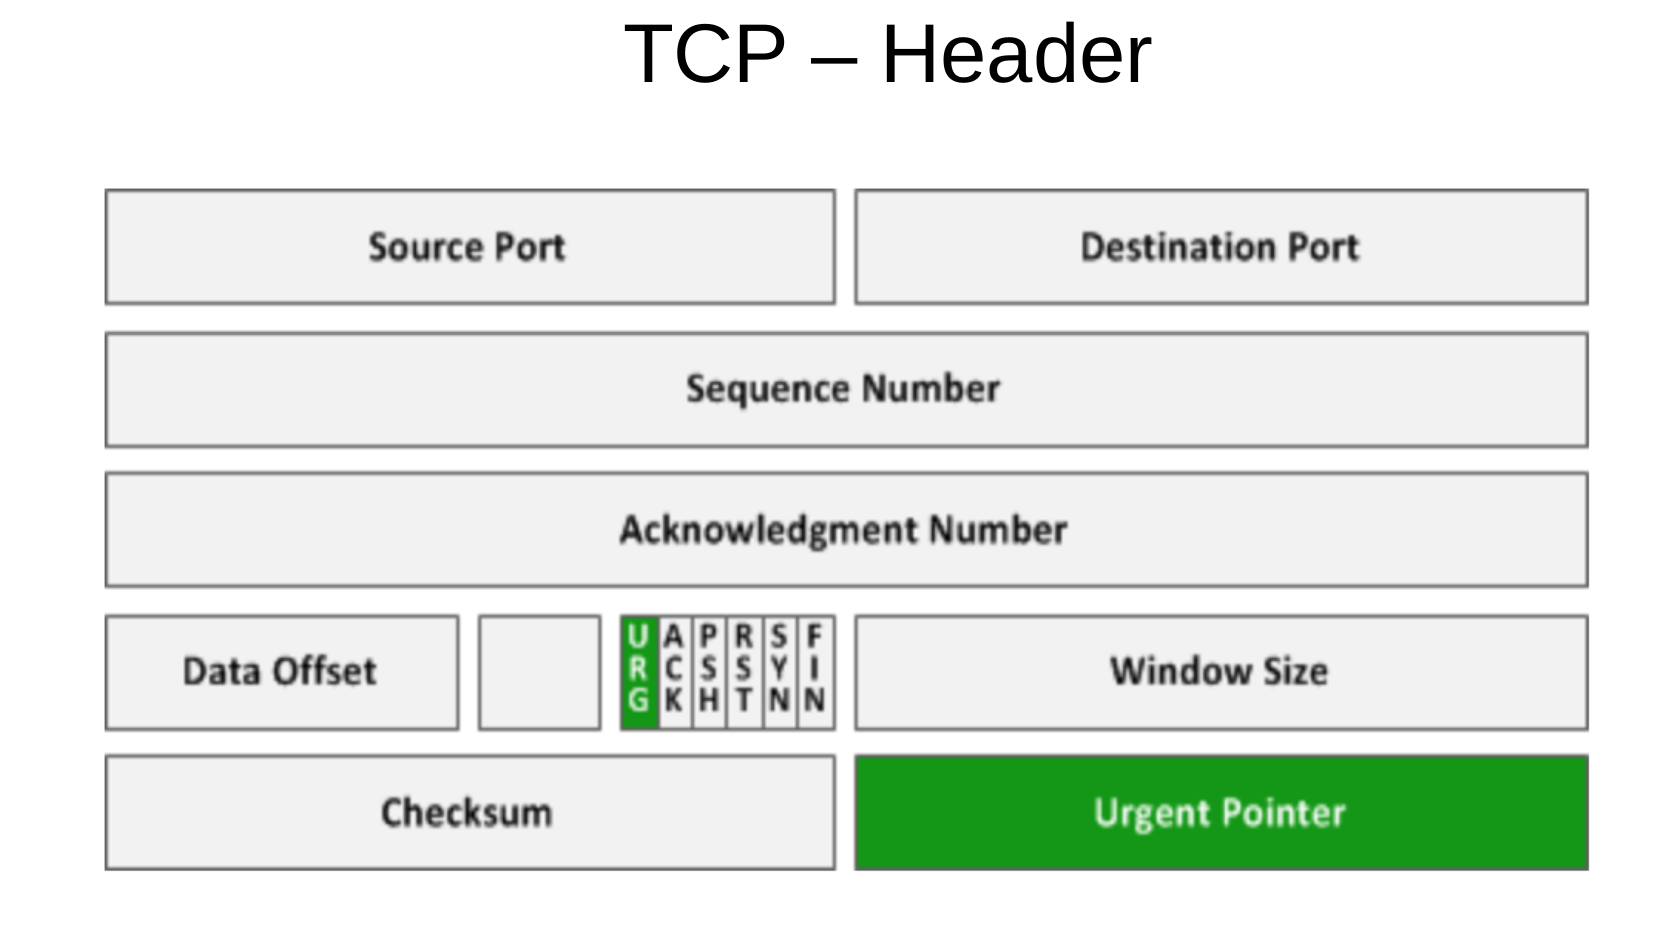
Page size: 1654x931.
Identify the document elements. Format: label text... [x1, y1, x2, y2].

text_box TCP – Header [300, 0, 1501, 108]
picture [0, 149, 1654, 931]
